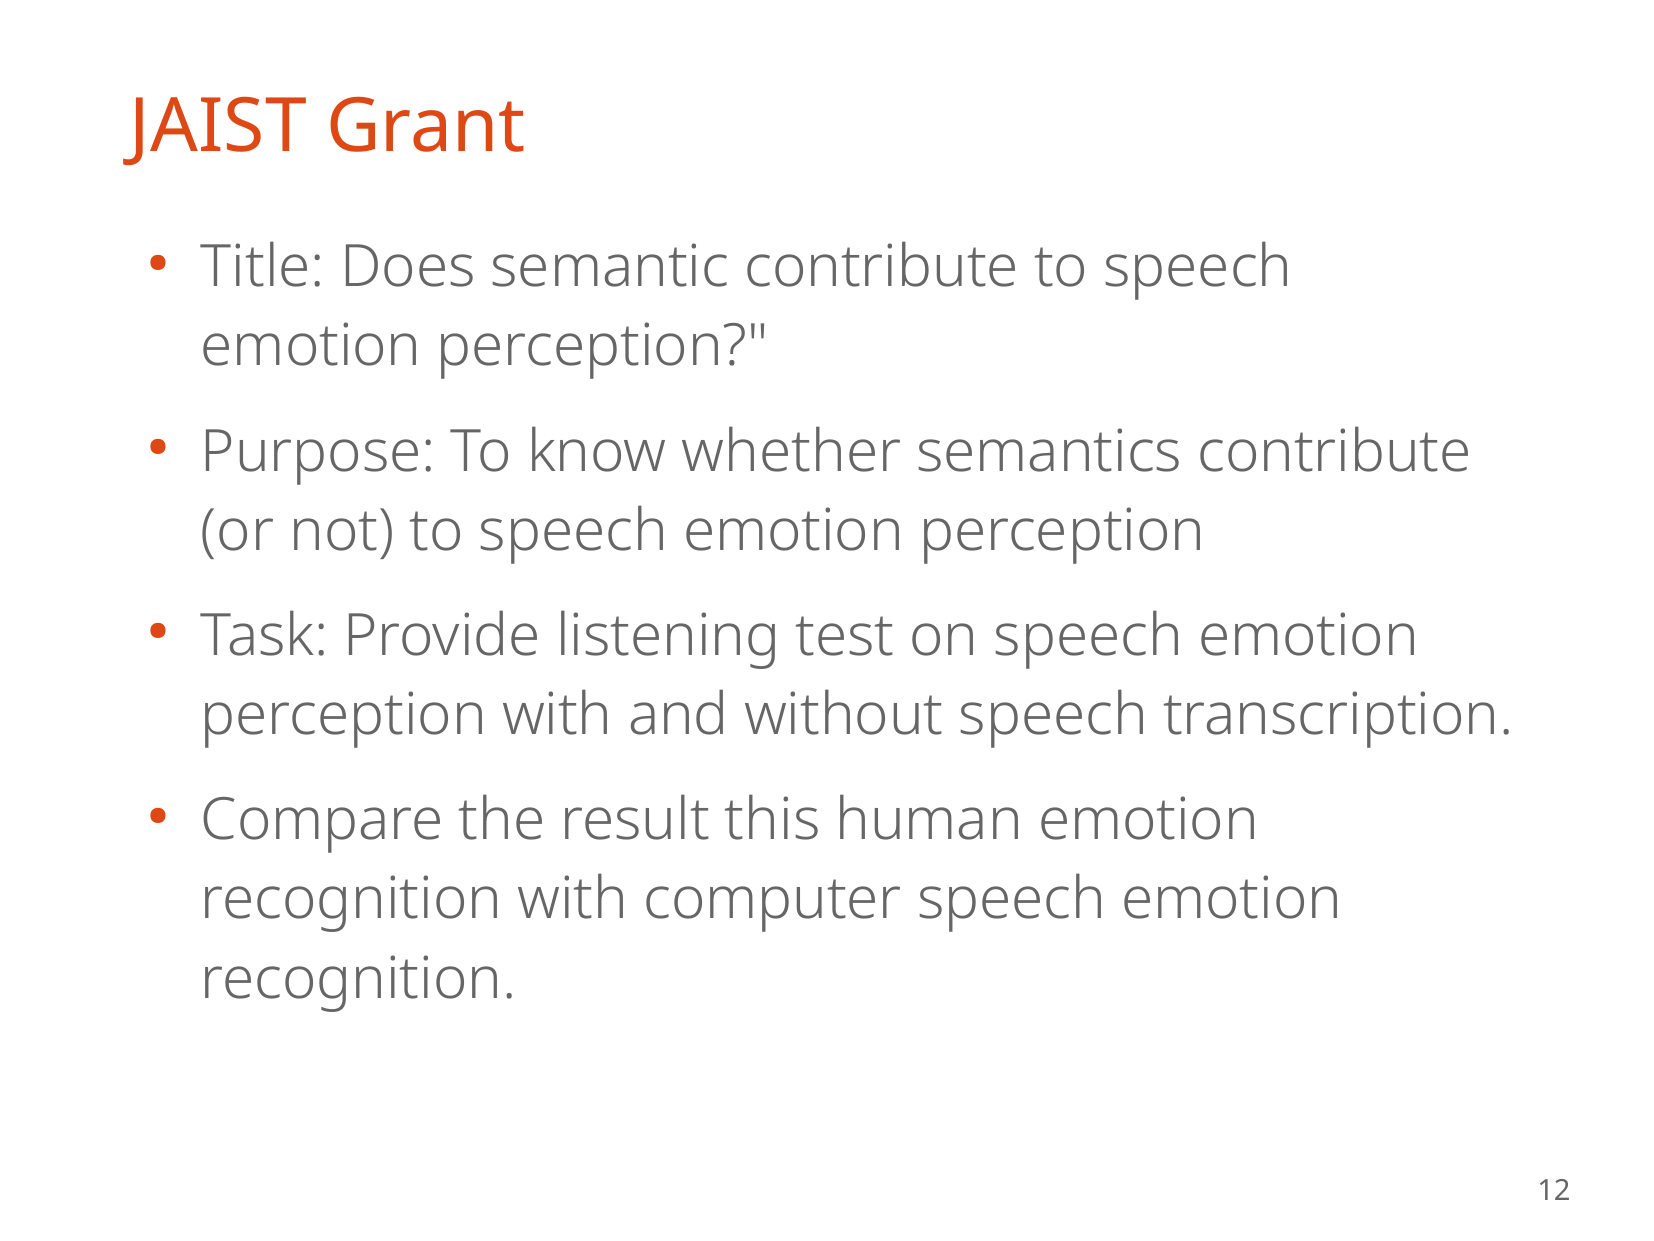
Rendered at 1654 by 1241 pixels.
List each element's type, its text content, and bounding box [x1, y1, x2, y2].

title JAIST Grant [129, 59, 1518, 186]
list Title: Does semantic contribute to speech emotion perception?" Purpose: To know whether semantics contribute (or not) to speech emotion perception Task: Provide listening test on speech emotion perception with and without speech transcription. Compare the result this human emotion recognition with computer speech emotion recognition. [129, 224, 1518, 1099]
